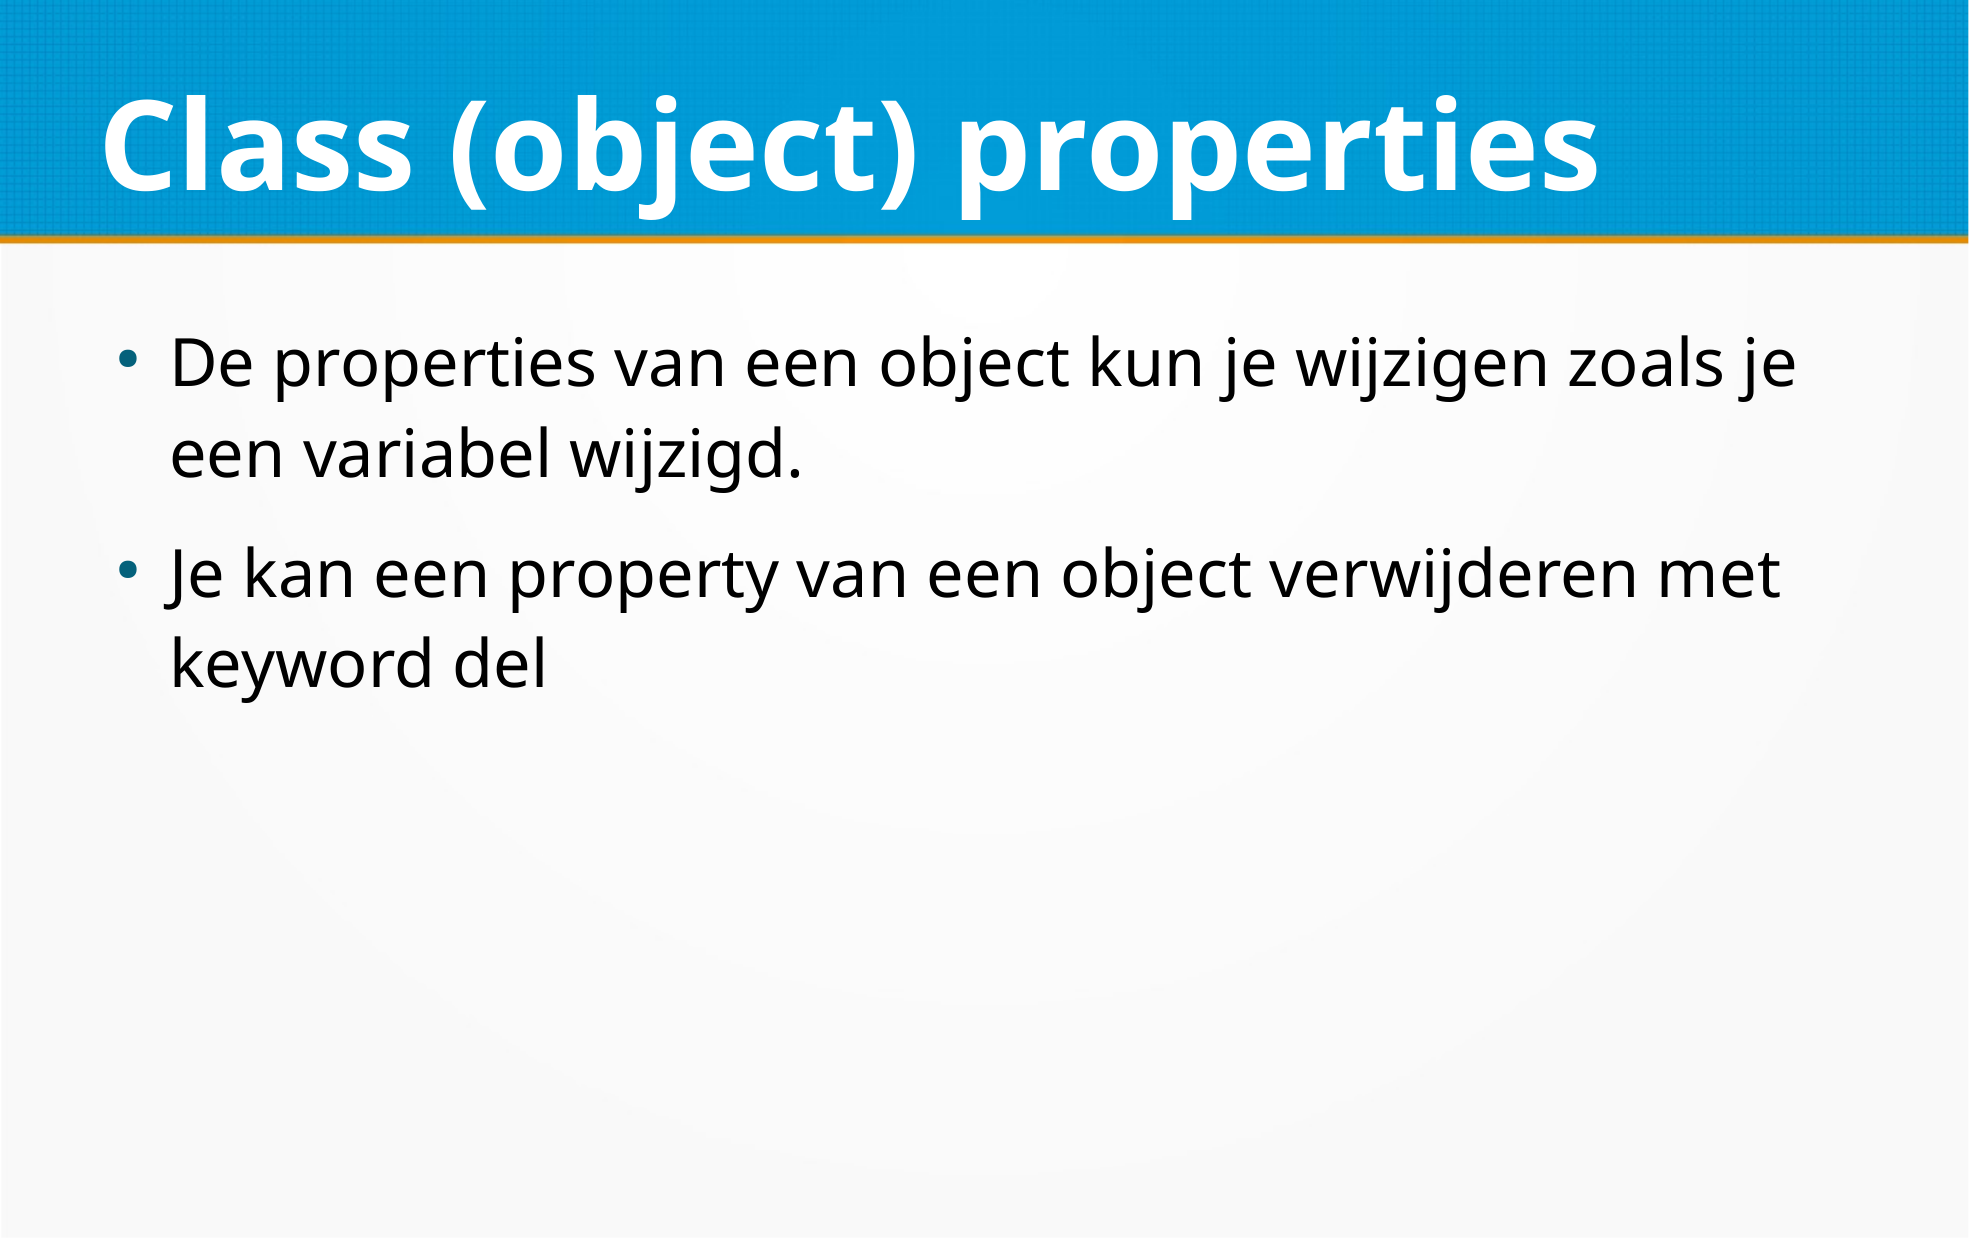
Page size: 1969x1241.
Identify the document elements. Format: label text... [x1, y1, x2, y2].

title Class (object) properties [98, 19, 1870, 227]
picture [0, 233, 1969, 1241]
list De properties van een object kun je wijzigen zoals je een variabel wijzigd. Je kan een property van een object verwijderen met keyword del [98, 315, 1861, 1081]
